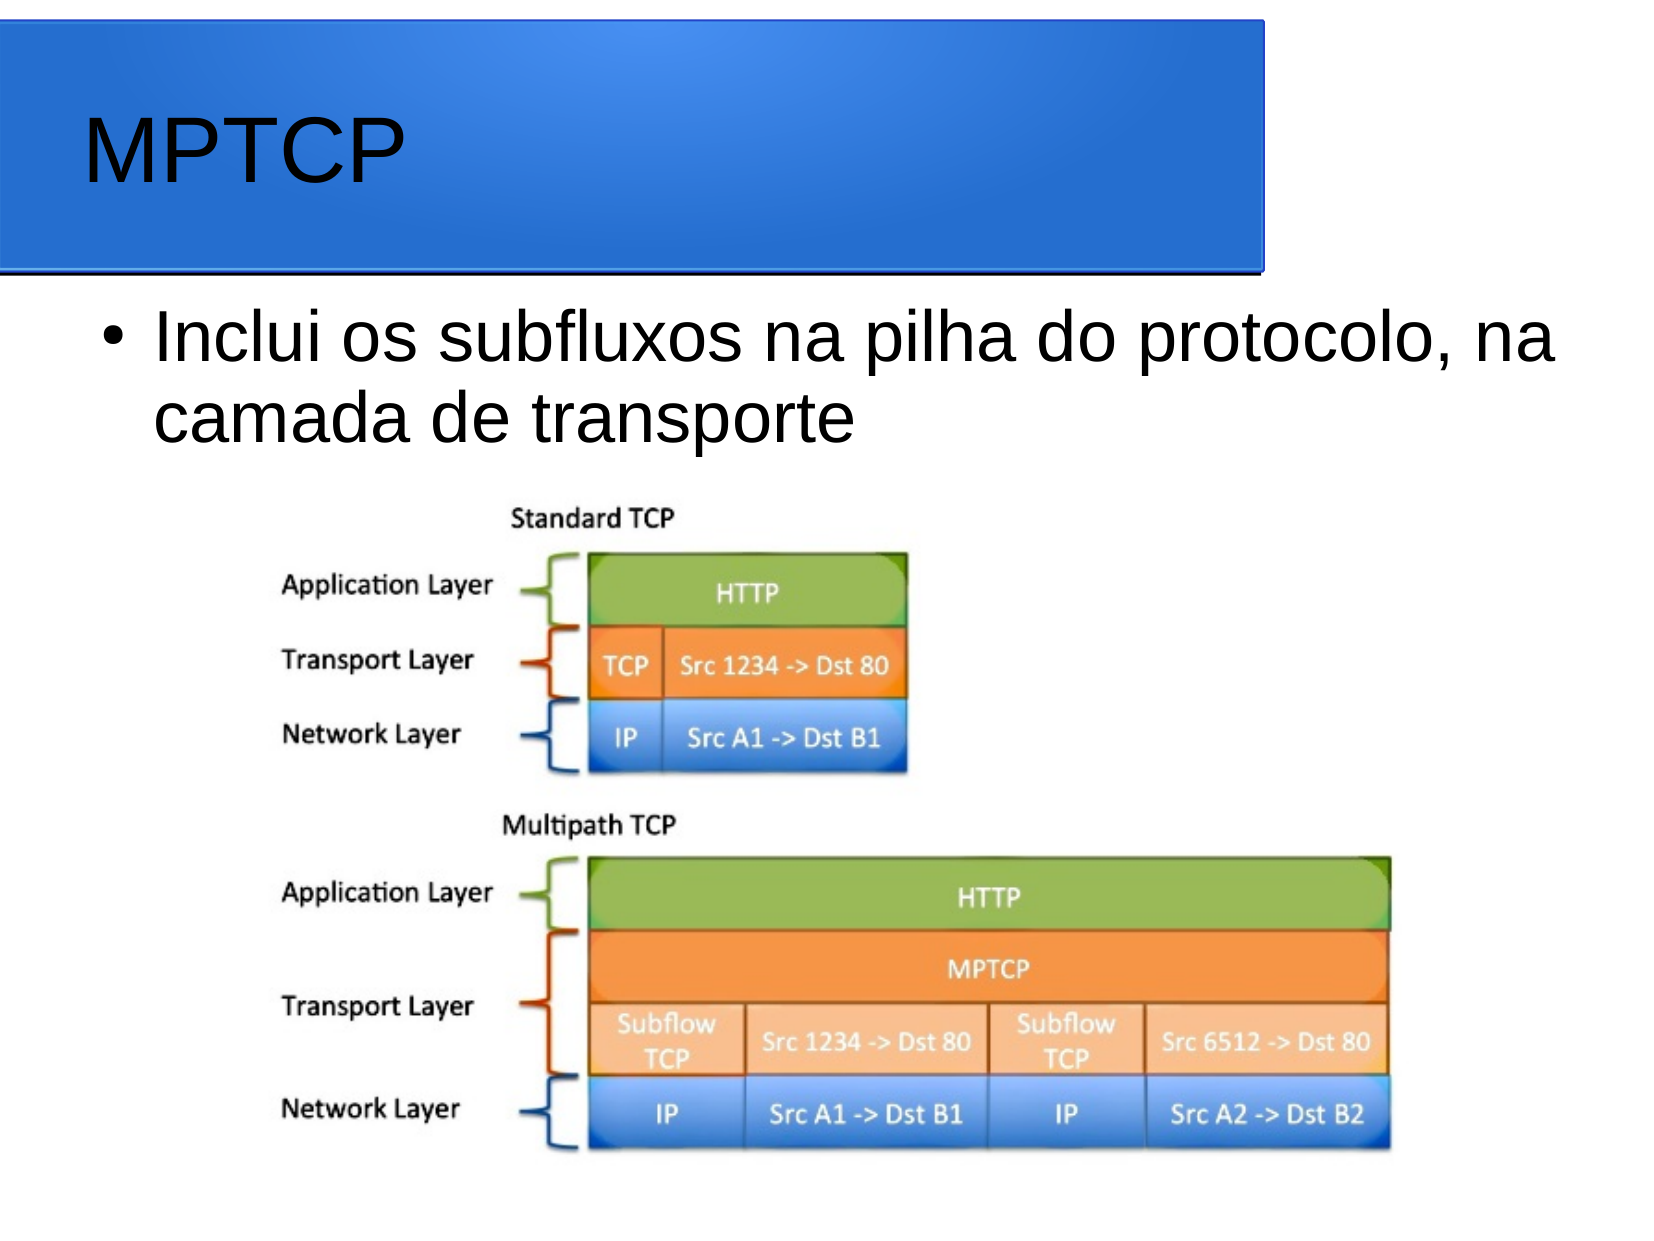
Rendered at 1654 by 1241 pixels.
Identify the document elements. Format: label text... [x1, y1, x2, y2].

list Inclui os subfluxos na pilha do protocolo, na camada de transporte [82, 296, 1571, 1016]
title MPTCP [82, 47, 1235, 252]
picture [240, 1016, 1442, 1190]
